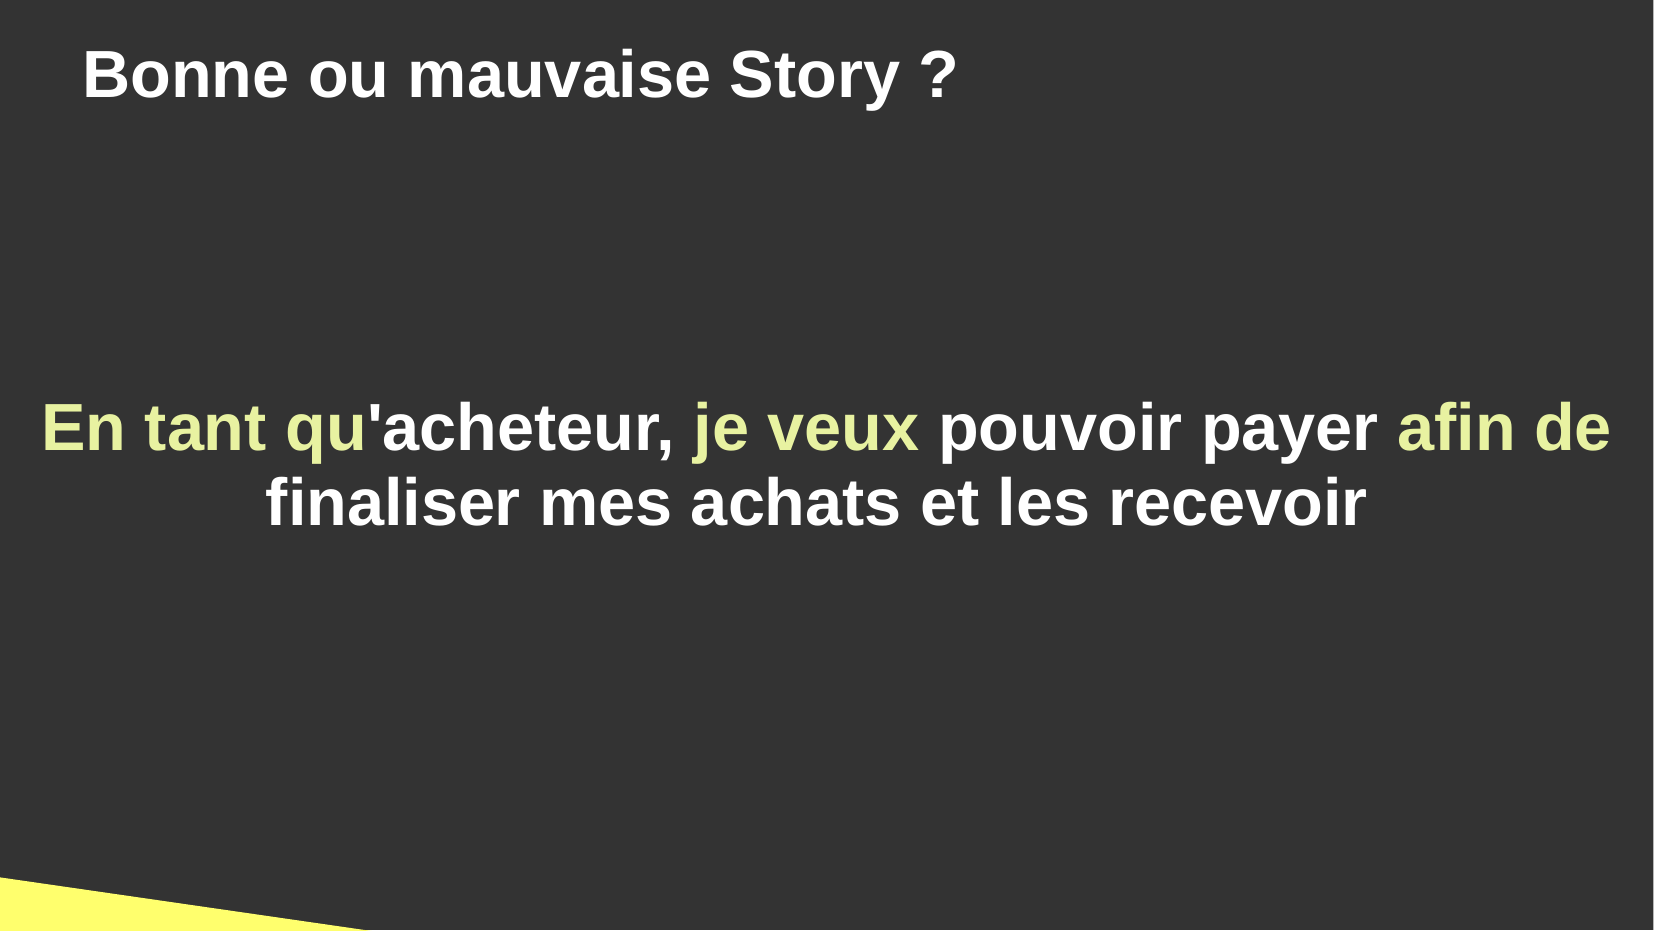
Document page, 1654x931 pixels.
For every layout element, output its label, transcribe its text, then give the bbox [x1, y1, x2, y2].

text_box [0, 877, 372, 931]
title En tant qu'acheteur, je veux pouvoir payer afin de finaliser mes achats et les recevoir [31, 367, 1622, 563]
title Bonne ou mauvaise Story ? [82, 37, 1571, 122]
